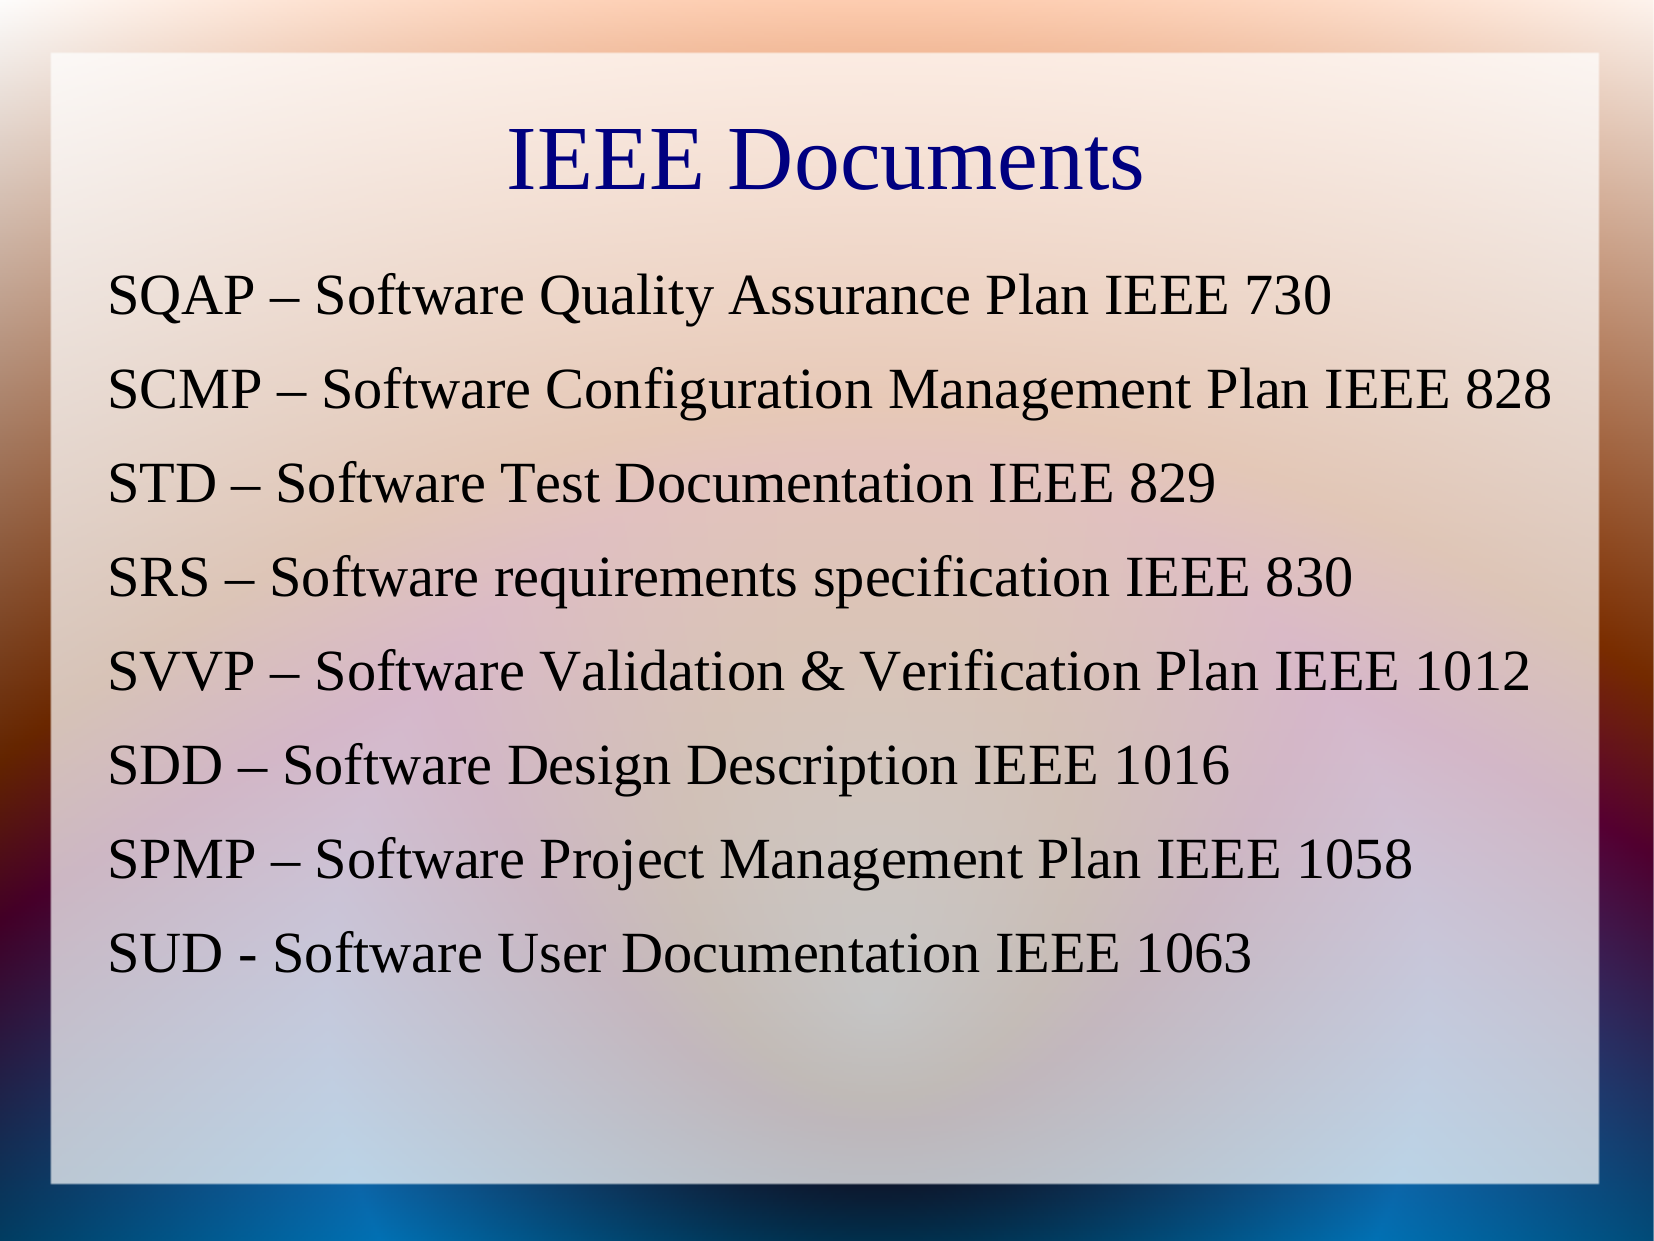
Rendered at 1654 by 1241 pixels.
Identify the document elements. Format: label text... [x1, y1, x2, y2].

picture [0, 0, 1654, 1241]
title IEEE Documents [82, 55, 1571, 263]
list SQAP – Software Quality Assurance Plan IEEE 730 SCMP – Software Configuration Management Plan IEEE 828 STD – Software Test Documentation IEEE 829 SRS – Software requirements specification IEEE 830 SVVP – Software Validation & Verification Plan IEEE 1012 SDD – Software Design Description IEEE 1016 SPMP – Software Project Management Plan IEEE 1058 SUD - Software User Documentation IEEE 1063 [107, 262, 1571, 1241]
